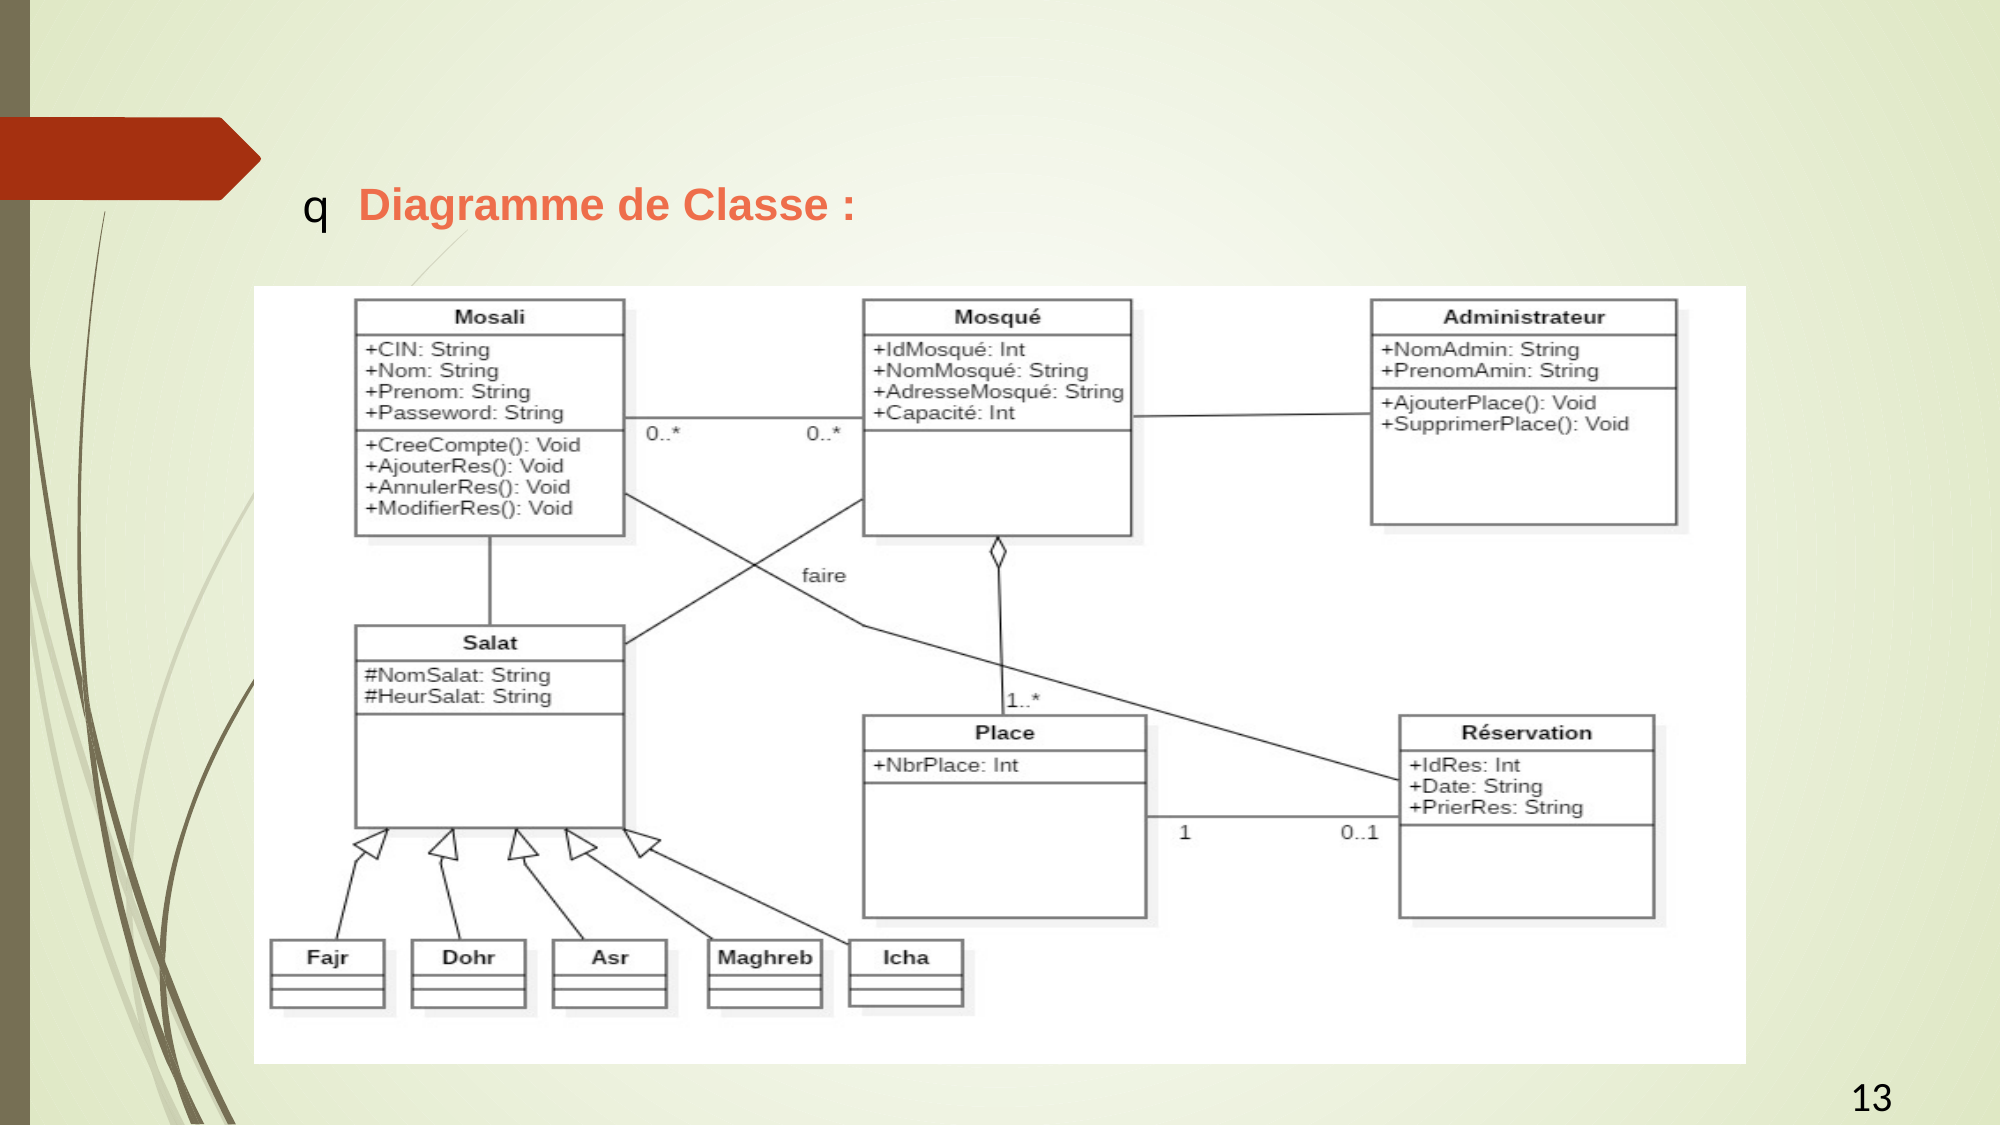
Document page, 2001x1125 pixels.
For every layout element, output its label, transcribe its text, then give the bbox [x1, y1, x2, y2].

text_box Diagramme de Classe : [284, 170, 1057, 240]
text_box 13 [1835, 1062, 1978, 1125]
picture [254, 287, 1746, 1064]
text_box [1433, 1024, 1900, 1103]
